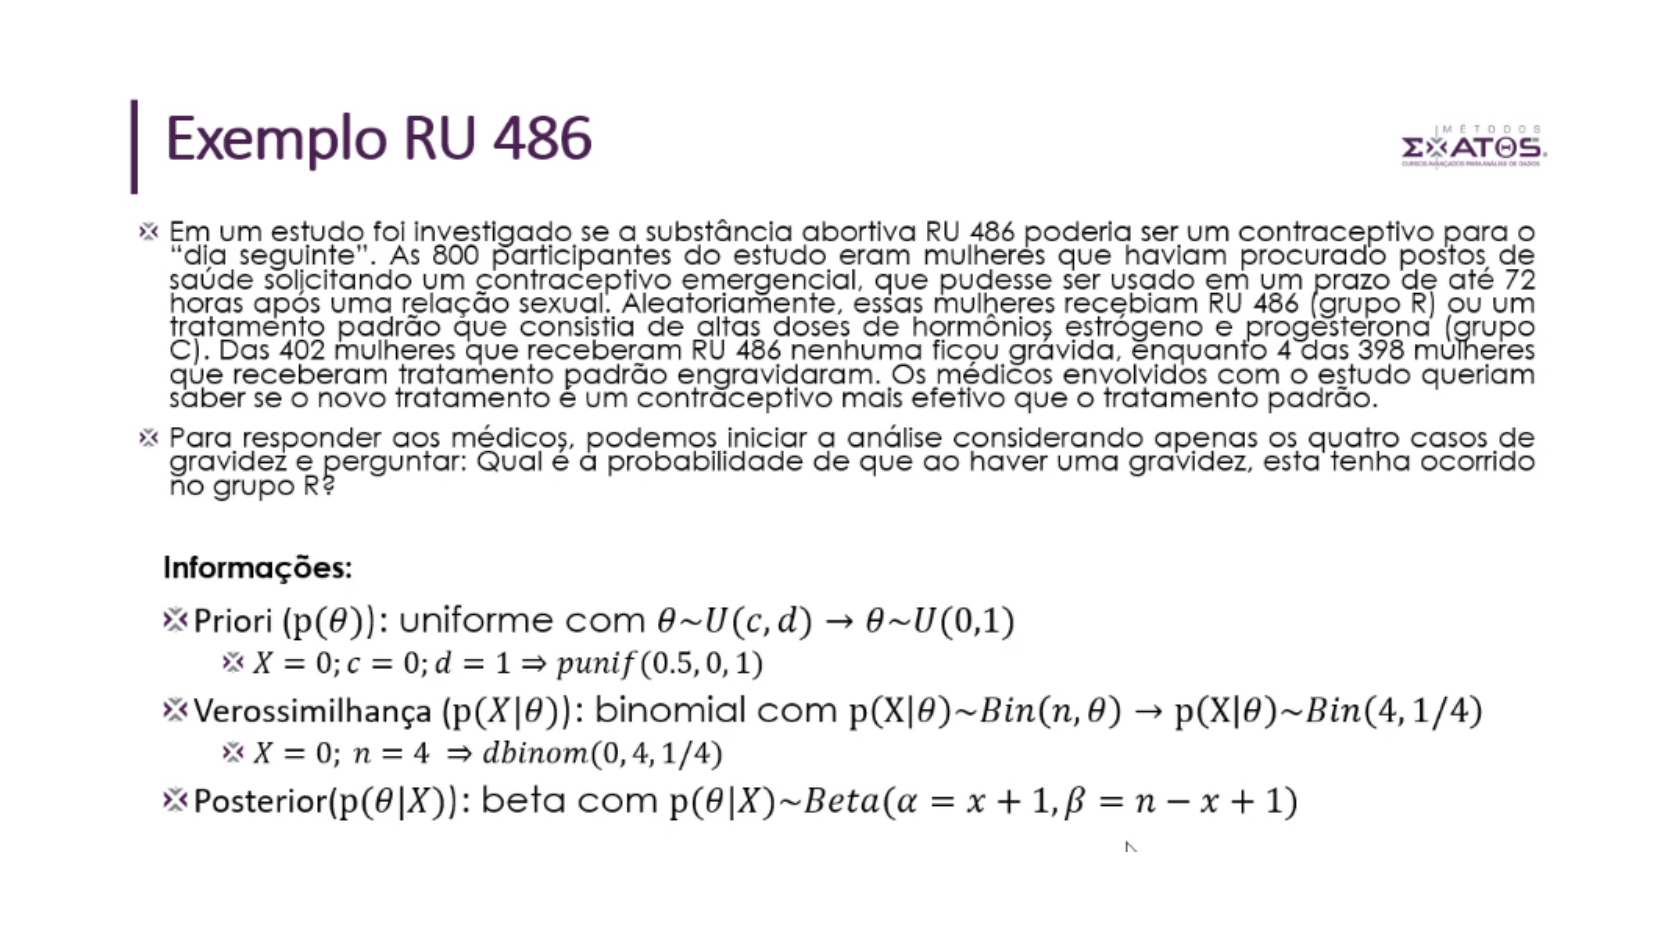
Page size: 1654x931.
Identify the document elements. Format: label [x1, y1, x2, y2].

picture [113, 91, 1553, 852]
